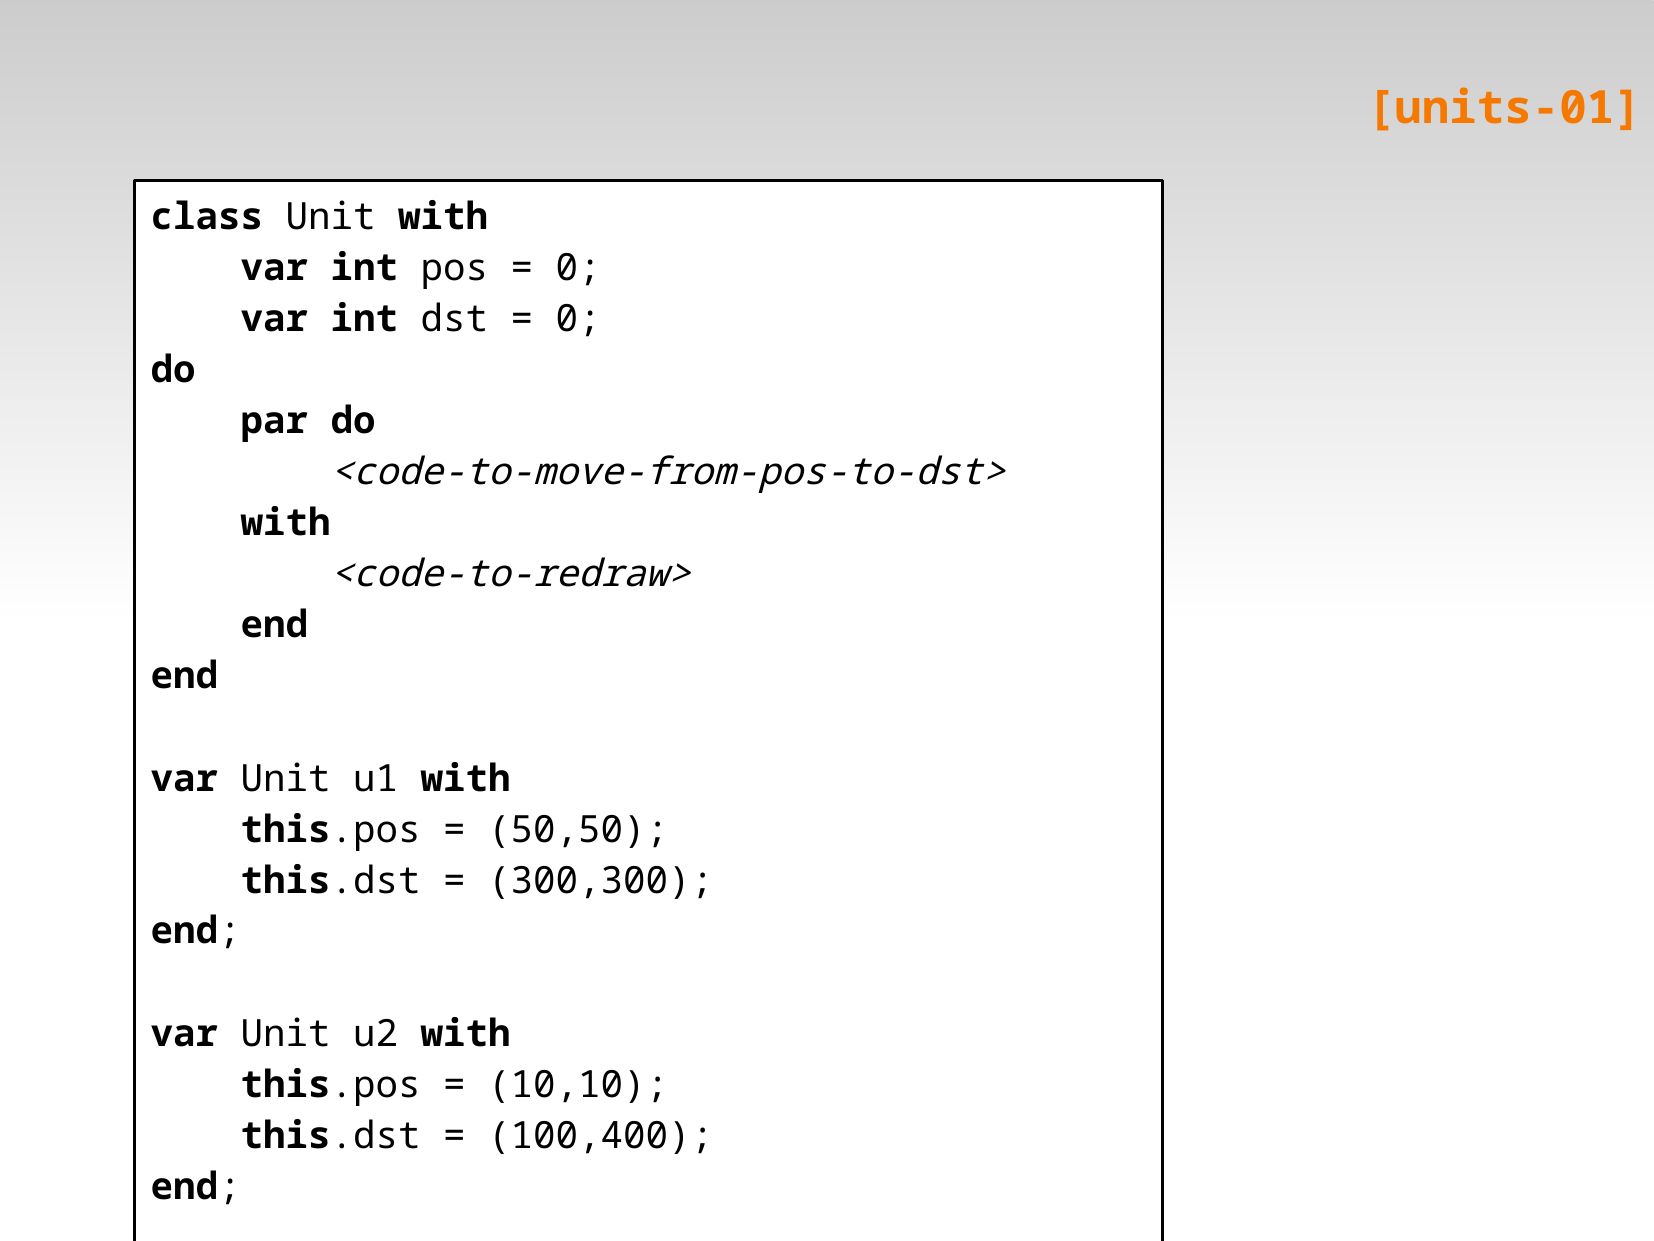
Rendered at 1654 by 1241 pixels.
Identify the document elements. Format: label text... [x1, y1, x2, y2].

text_box class Unit with var int pos = 0; var int dst = 0; do par do <code-to-move-from-pos-to-dst> with <code-to-redraw> end end var Unit u1 with this.pos = (50,50); this.dst = (300,300); end; var Unit u2 with this.pos = (10,10); this.dst = (100,400); end; await FOREVER; [134, 180, 1163, 1183]
title [units-01] [153, 2, 1642, 210]
